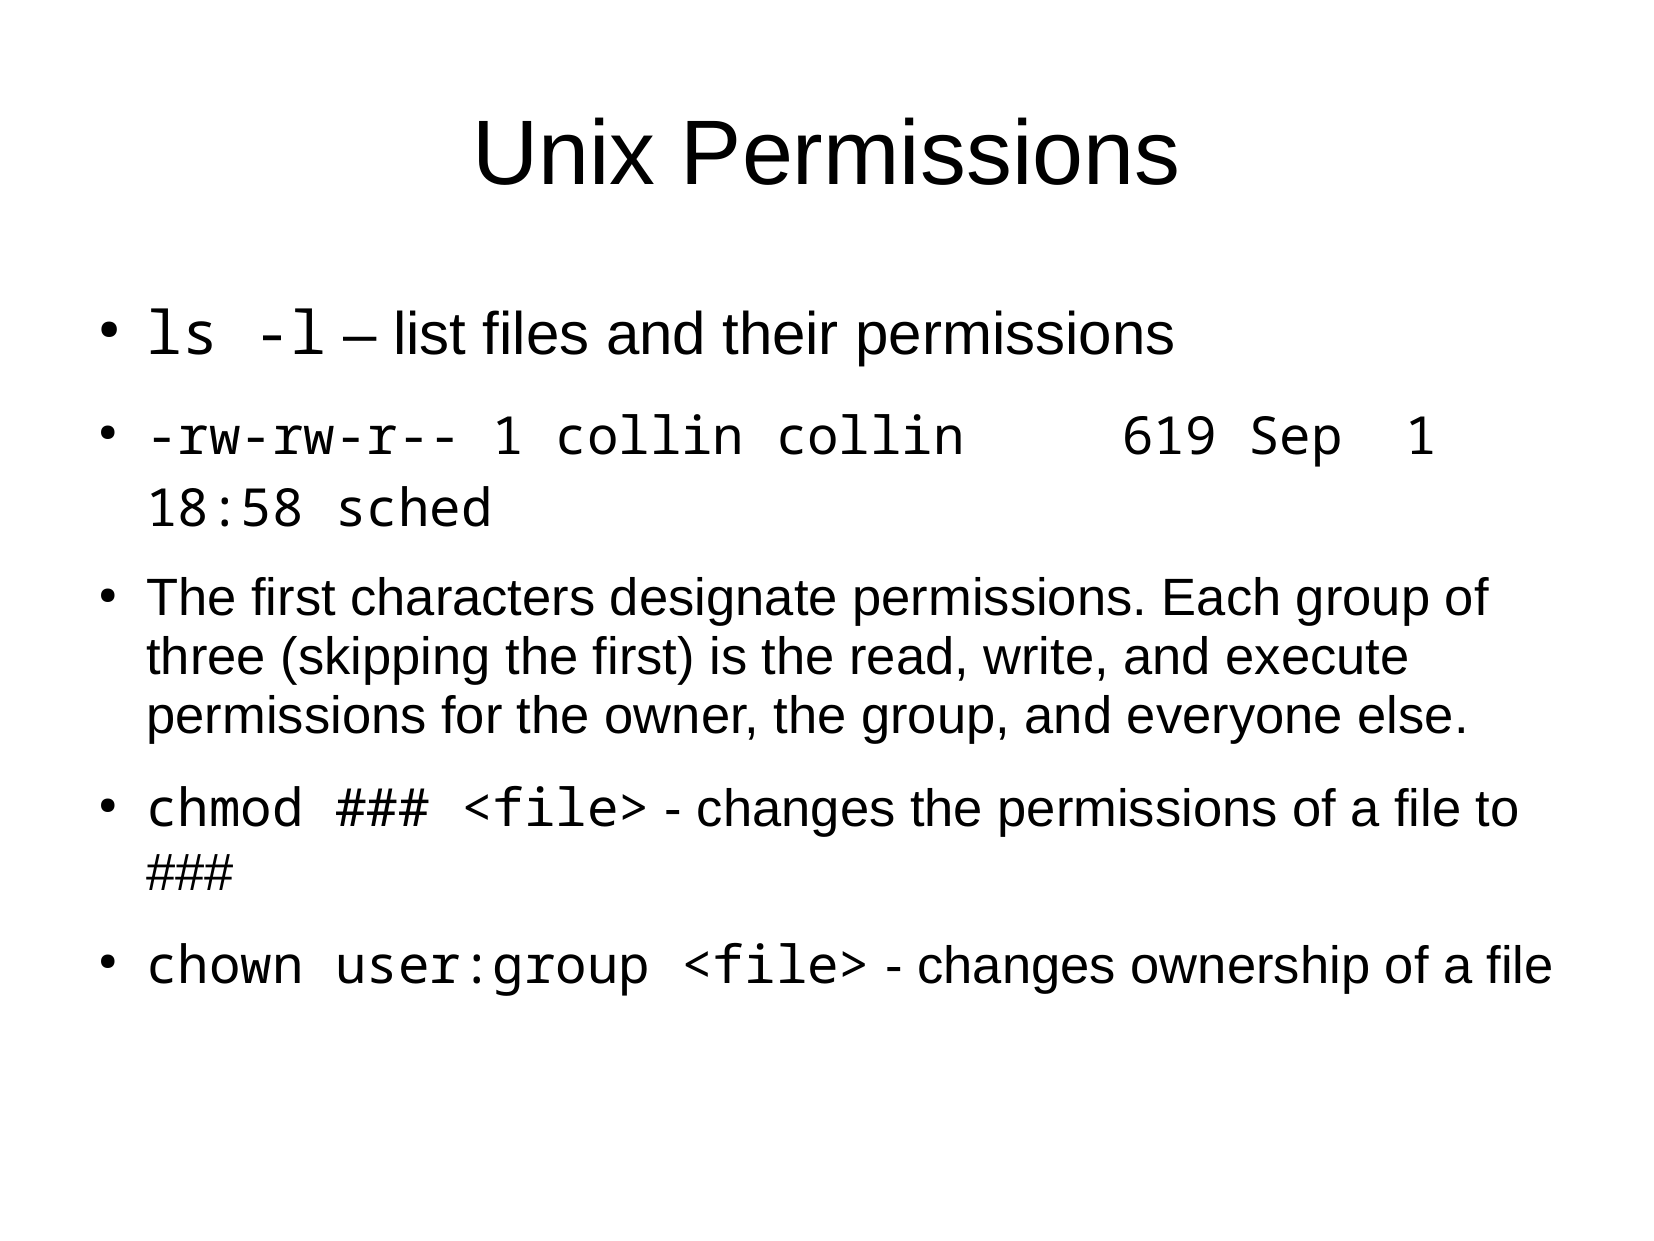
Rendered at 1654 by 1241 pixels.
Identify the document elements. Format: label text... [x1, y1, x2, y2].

title Unix Permissions [82, 49, 1571, 257]
list ls -l – list files and their permissions -rw-rw-r-- 1 collin collin 619 Sep 1 18:58 sched The first characters designate permissions. Each group of three (skipping the first) is the read, write, and execute permissions for the owner, the group, and everyone else. chmod ### <file> - changes the permissions of a file to ### chown user:group <file> - changes ownership of a file [82, 290, 1571, 1010]
